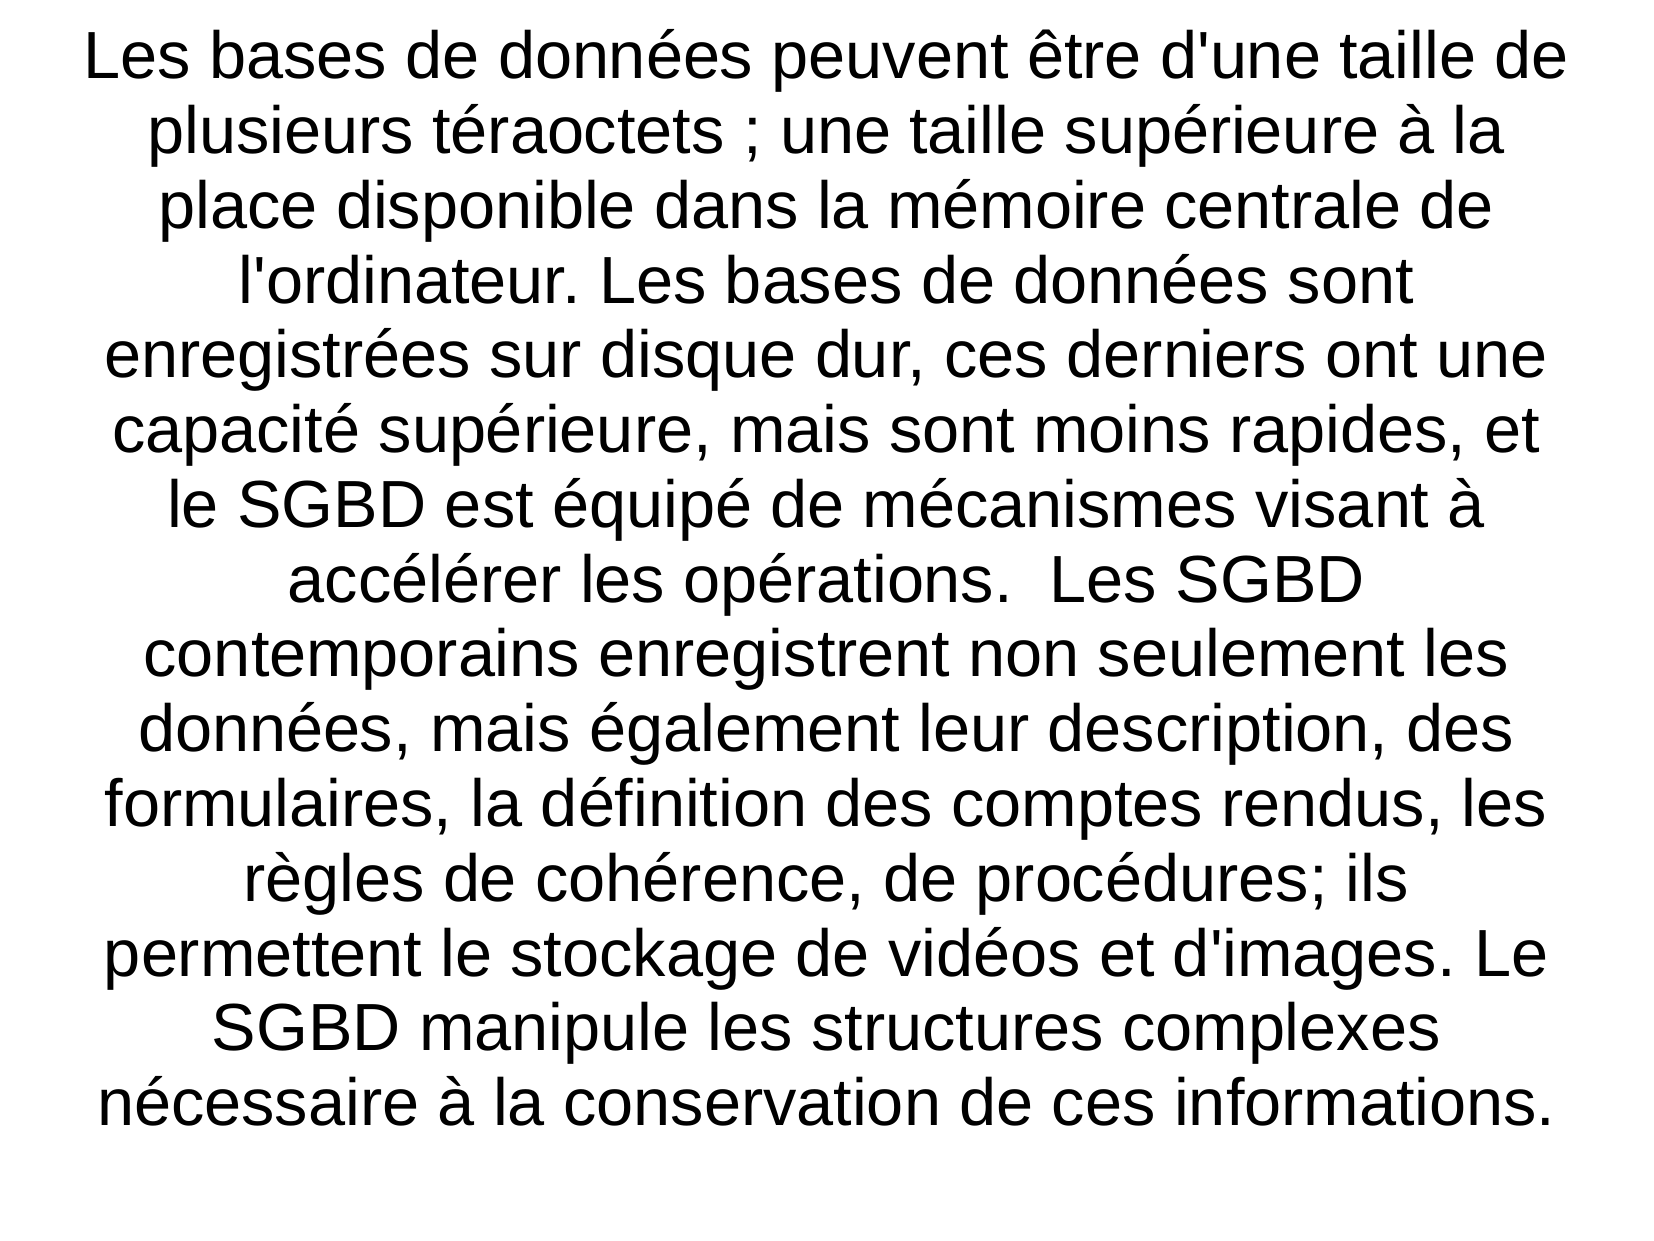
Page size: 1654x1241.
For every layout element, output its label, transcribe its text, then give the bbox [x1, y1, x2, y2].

subtitle Les bases de données peuvent être d'une taille de plusieurs téraoctets ; une taille supérieure à la place disponible dans la mémoire centrale de l'ordinateur. Les bases de données sont enregistrées sur disque dur, ces derniers ont une capacité supérieure, mais sont moins rapides, et le SGBD est équipé de mécanismes visant à accélérer les opérations. Les SGBD contemporains enregistrent non seulement les données, mais également leur description, des formulaires, la définition des comptes rendus, les règles de cohérence, de procédures; ils permettent le stockage de vidéos et d'images. Le SGBD manipule les structures complexes nécessaire à la conservation de ces informations. [82, 18, 1571, 1140]
